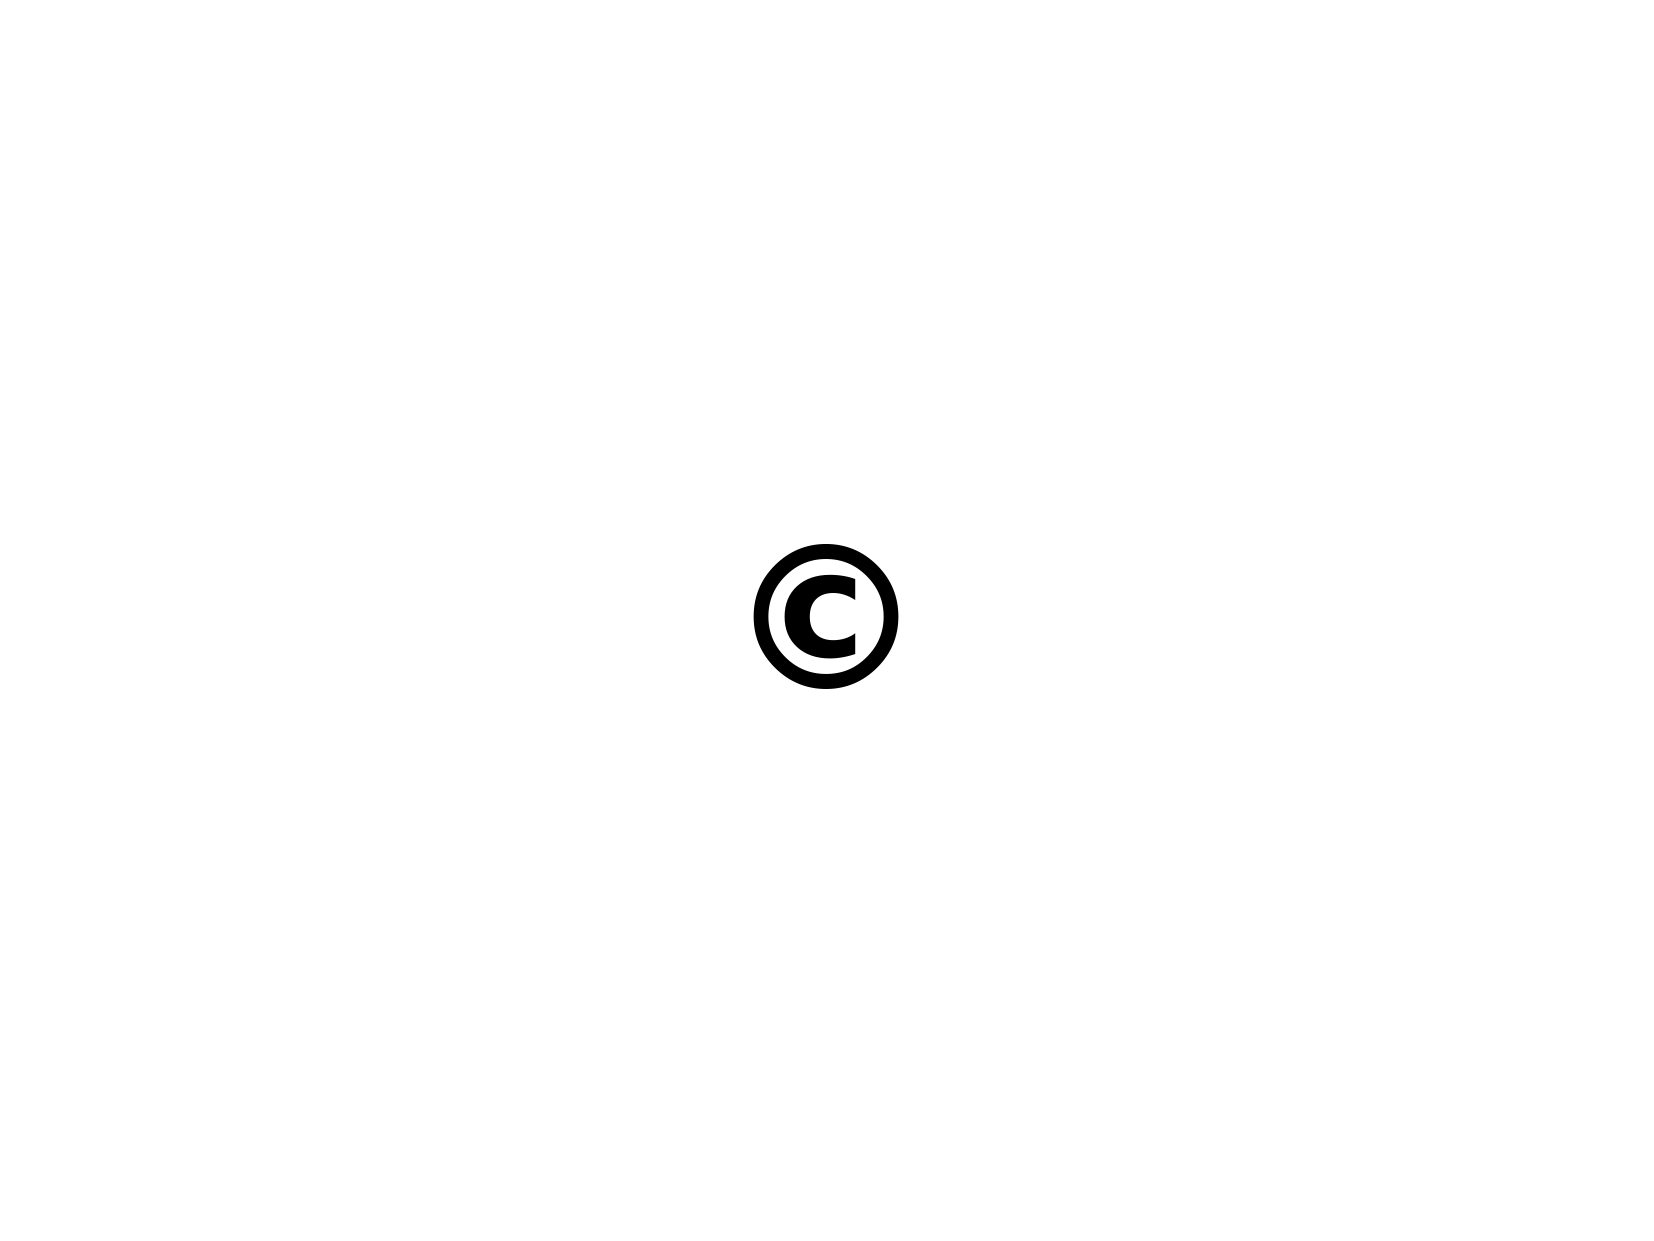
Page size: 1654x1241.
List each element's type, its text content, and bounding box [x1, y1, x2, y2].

subtitle © [0, 0, 1654, 1241]
